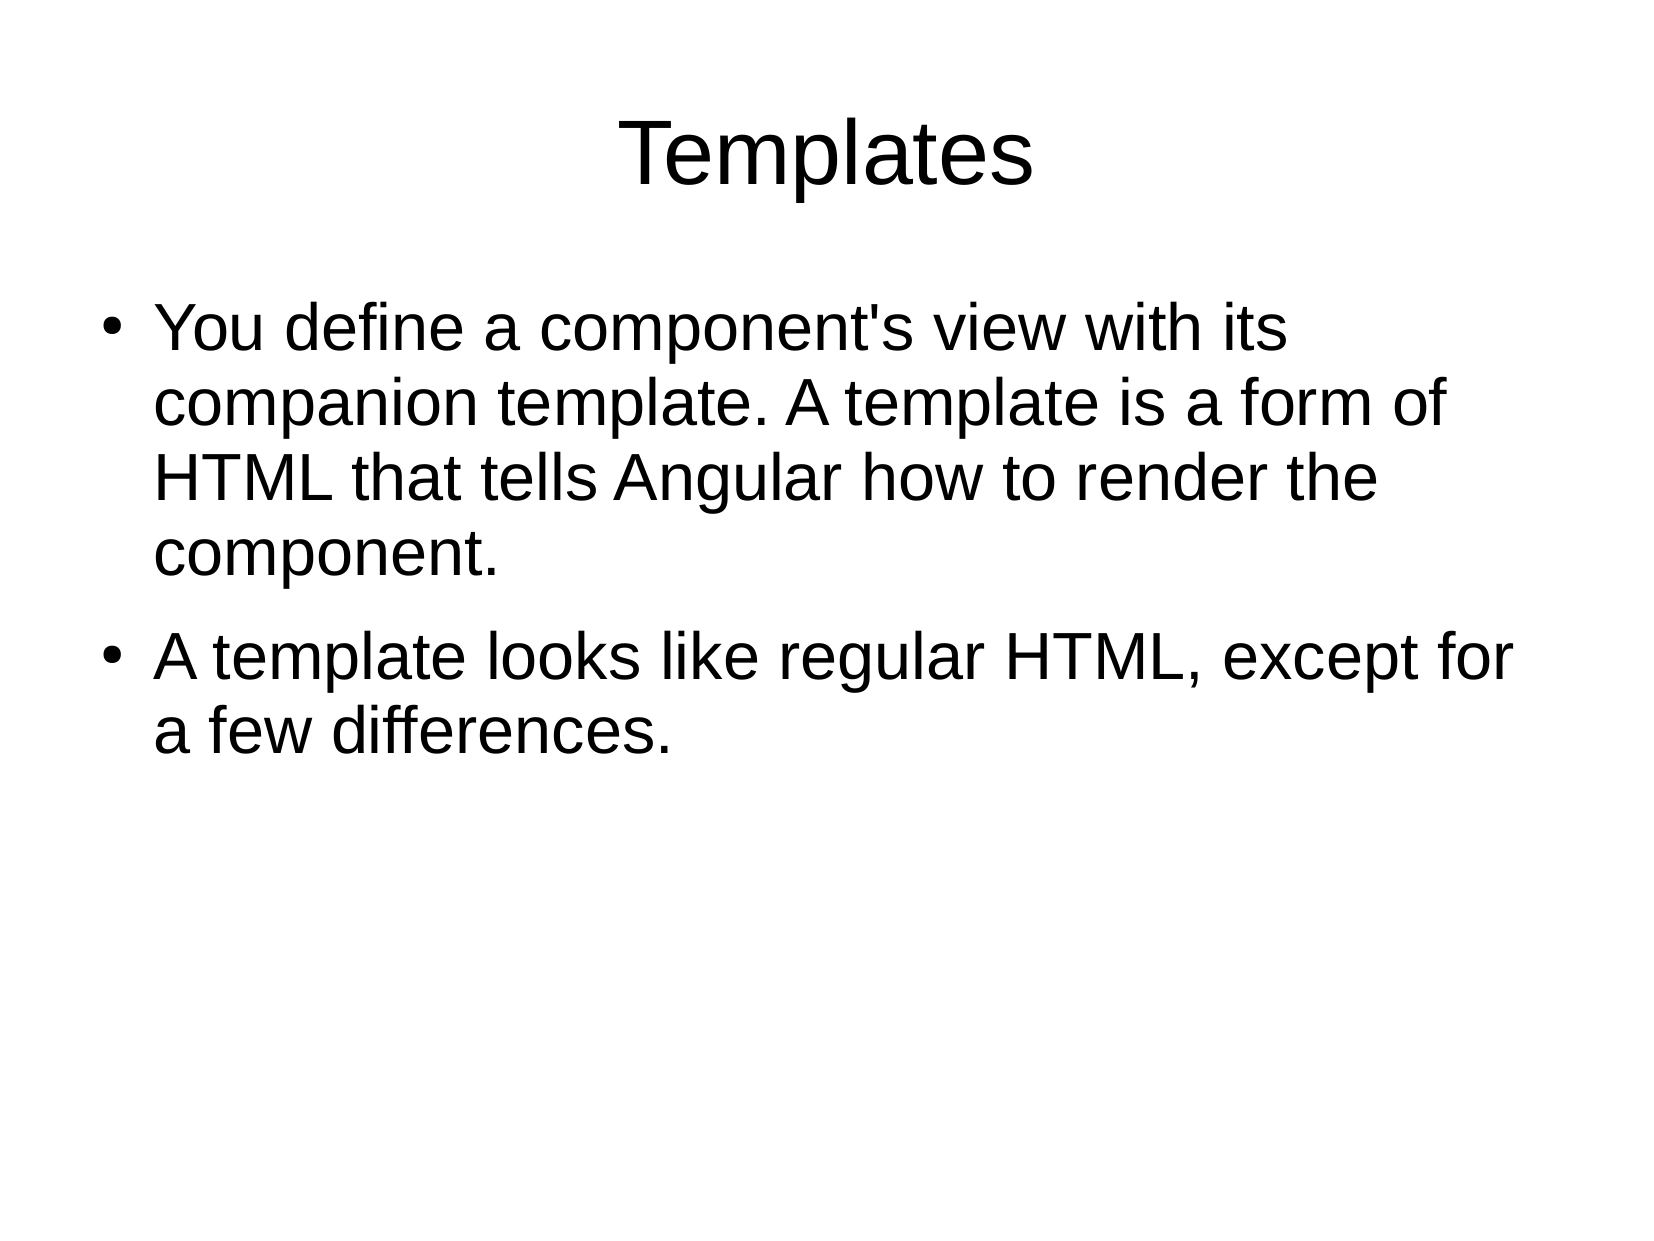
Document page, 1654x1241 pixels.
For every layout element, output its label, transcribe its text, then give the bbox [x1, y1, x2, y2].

title Templates [82, 49, 1571, 257]
list You define a component's view with its companion template. A template is a form of HTML that tells Angular how to render the component. A template looks like regular HTML, except for a few differences. [82, 290, 1571, 1010]
